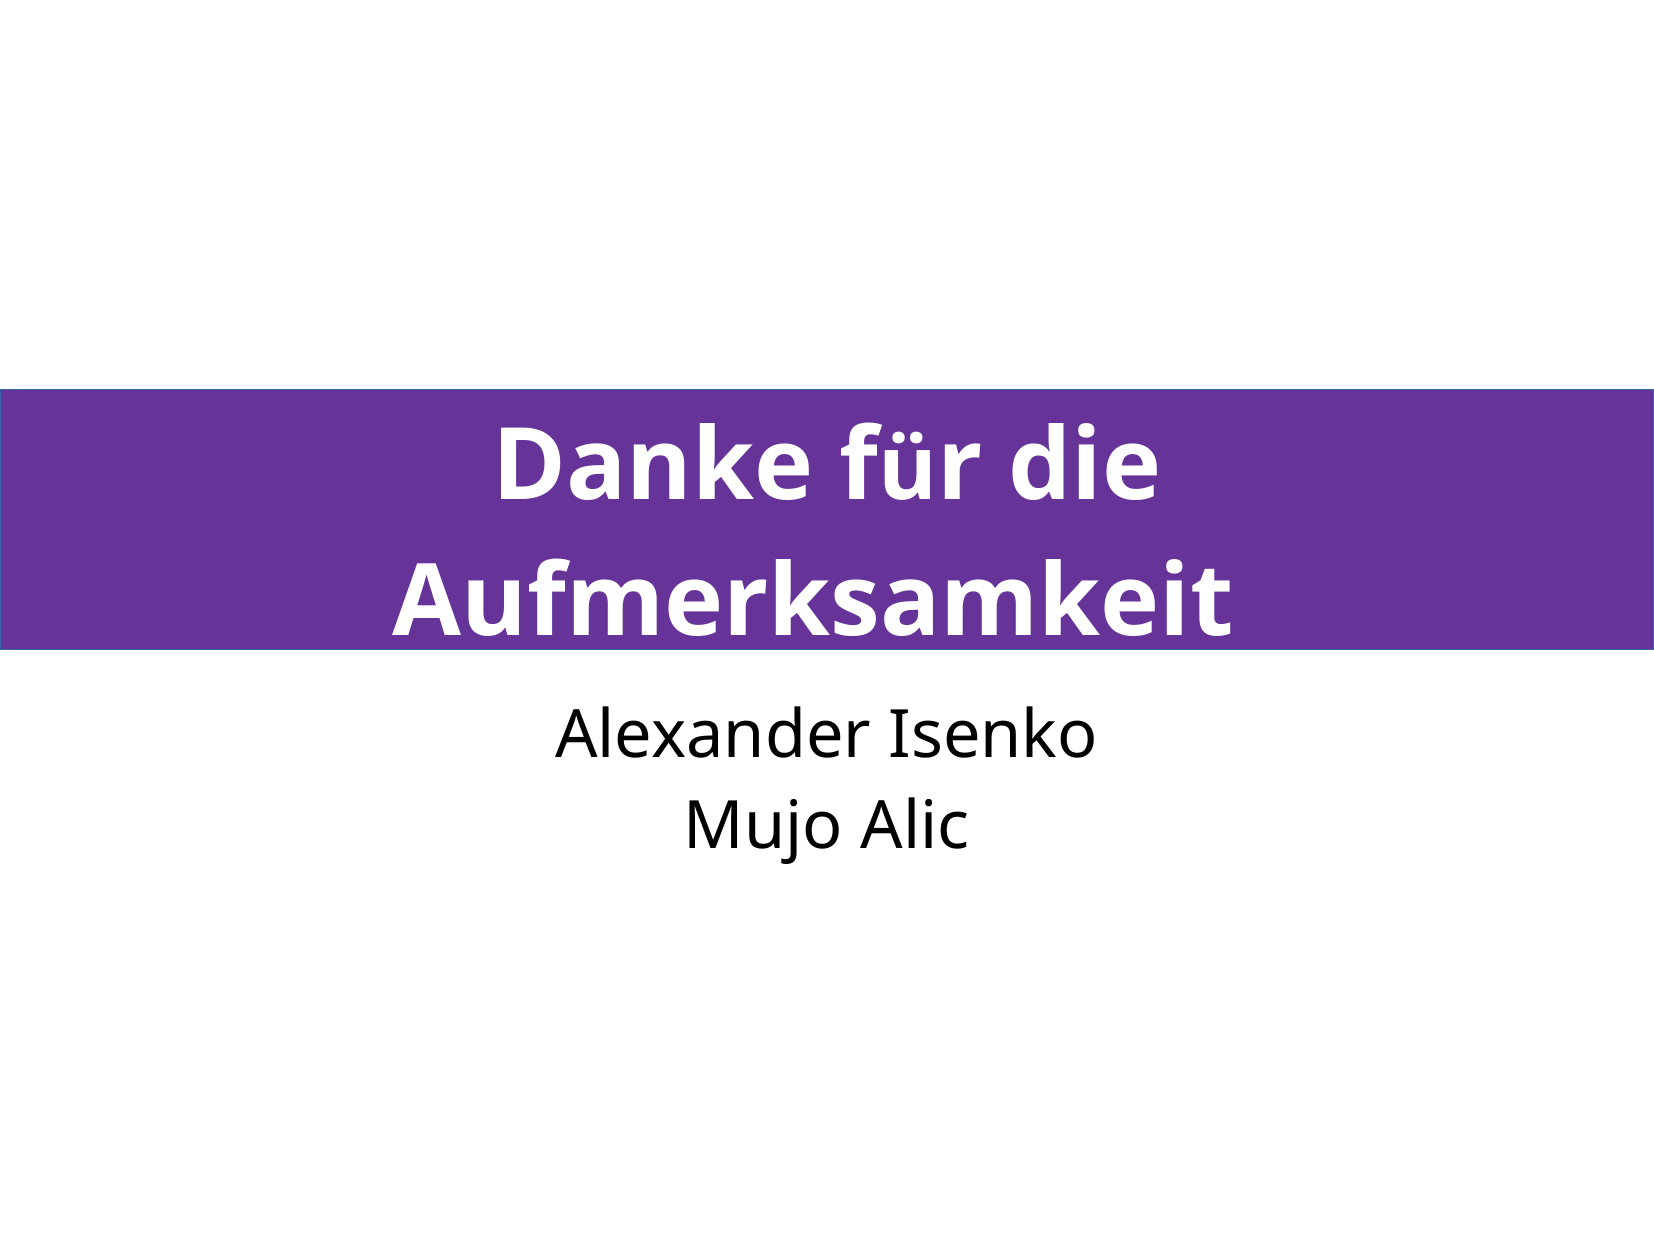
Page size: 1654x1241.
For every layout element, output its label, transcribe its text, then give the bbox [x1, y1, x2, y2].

text_box [0, 389, 1654, 650]
title Danke für die Aufmerksamkeit [82, 407, 1571, 650]
subtitle Alexander Isenko Mujo Alic [82, 667, 1571, 886]
